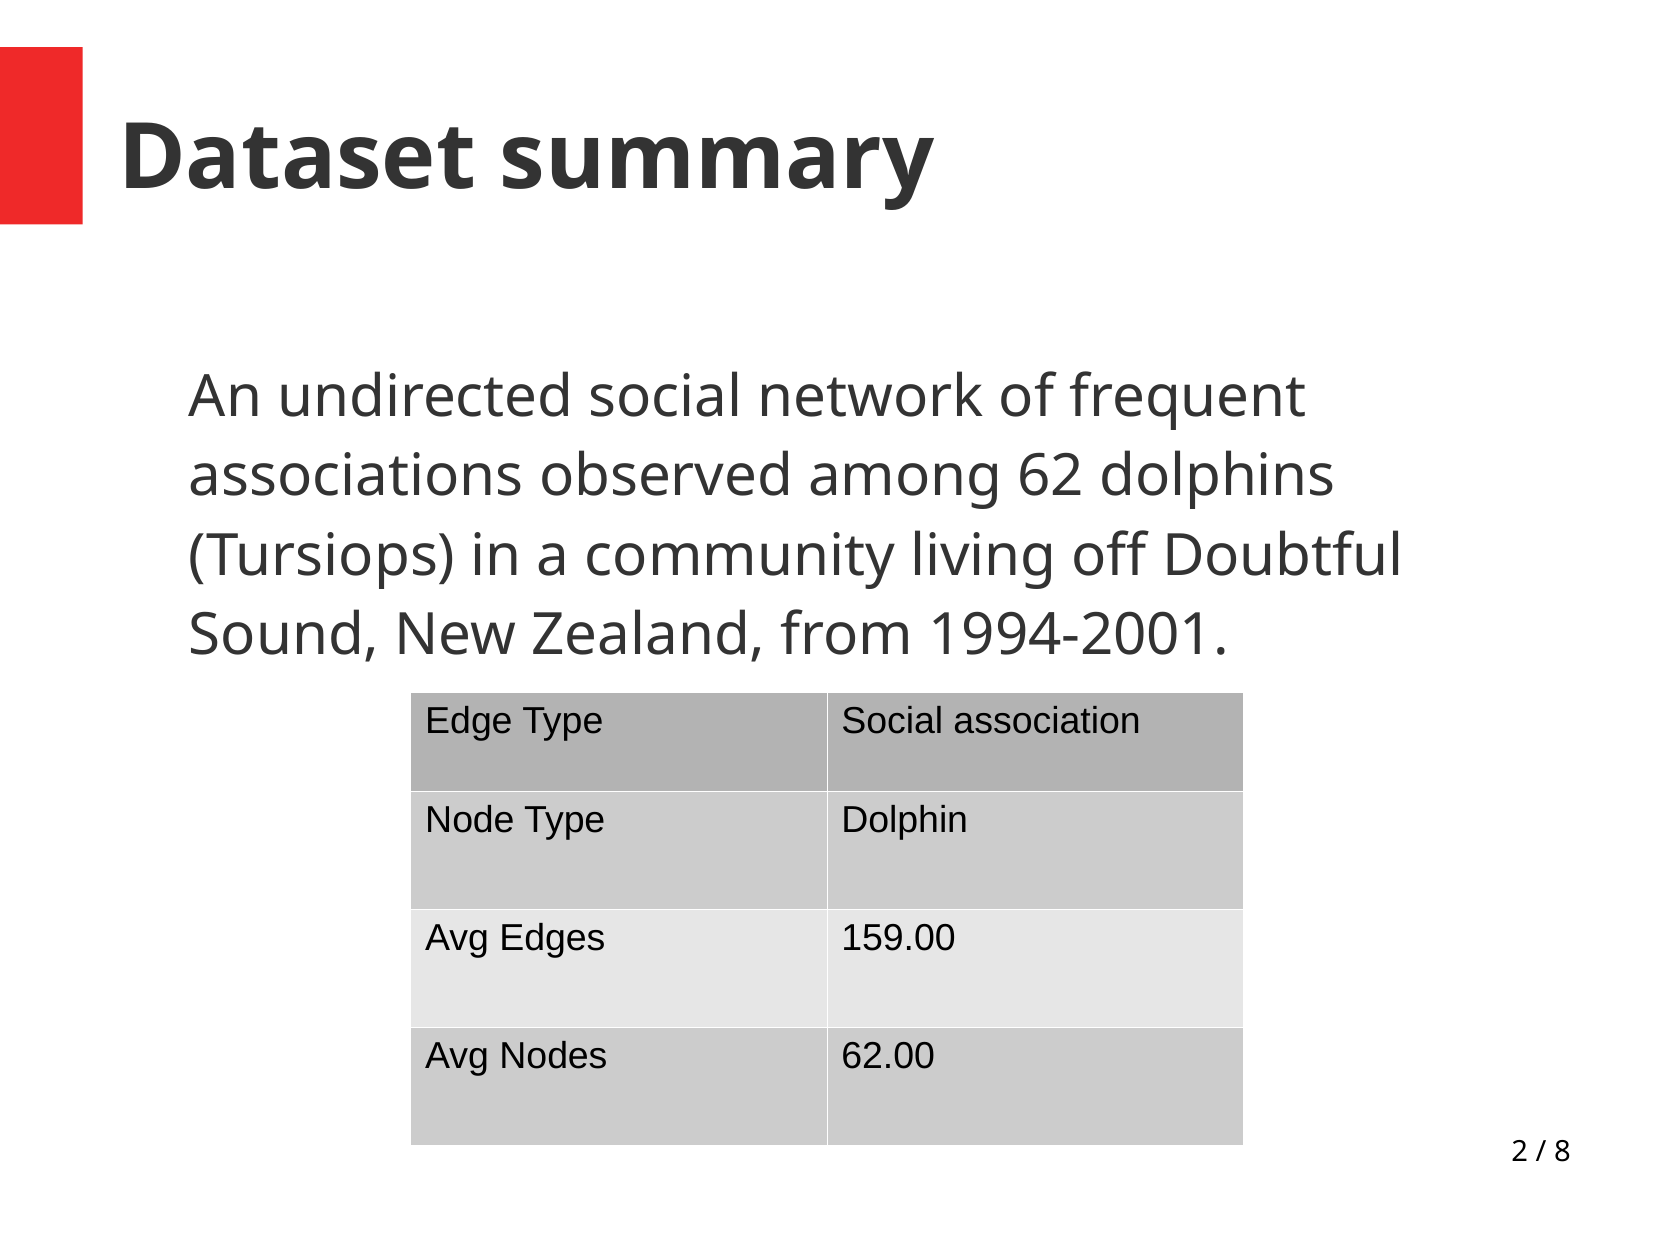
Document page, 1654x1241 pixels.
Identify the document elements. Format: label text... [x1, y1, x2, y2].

table_cell Node Type [411, 792, 827, 909]
table_header Edge Type [411, 693, 827, 791]
table_cell Dolphin [828, 792, 1243, 909]
table_cell 159.00 [828, 910, 1243, 1027]
title Dataset summary [118, 49, 1571, 257]
table_cell Avg Nodes [411, 1028, 827, 1145]
table_cell Avg Edges [411, 910, 827, 1027]
list An undirected social network of frequent associations observed among 62 dolphins (Tursiops) in a community living off Doubtful Sound, New Zealand, from 1994-2001. [118, 354, 1536, 1074]
table_header Social association [828, 693, 1243, 791]
table_cell 62.00 [828, 1028, 1243, 1145]
